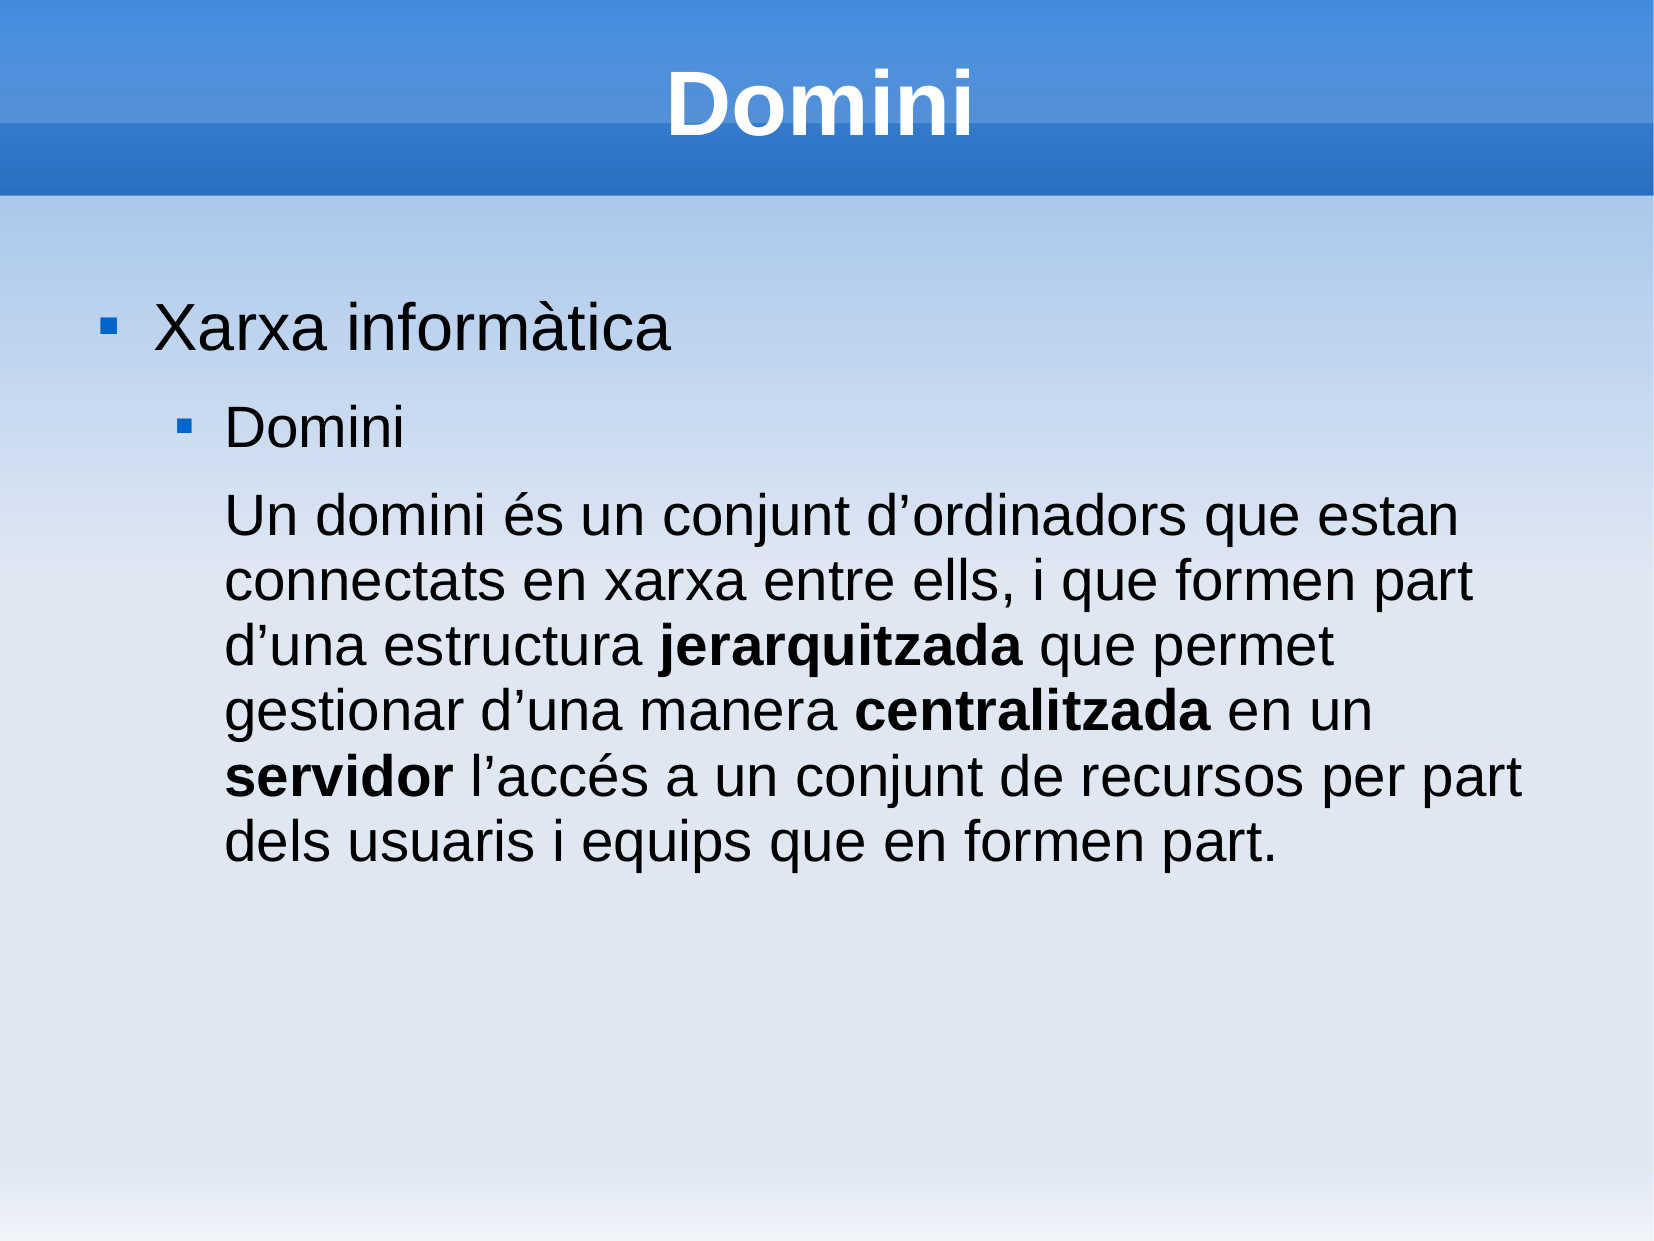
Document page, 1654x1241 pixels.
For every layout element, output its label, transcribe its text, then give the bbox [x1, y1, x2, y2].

list Xarxa informàtica Domini Un domini és un conjunt d’ordinadors que estan connectats en xarxa entre ells, i que formen part d’una estructura jerarquitzada que permet gestionar d’una manera centralitzada en un servidor l’accés a un conjunt de recursos per part dels usuaris i equips que en formen part. [82, 290, 1571, 1109]
title Domini [76, 0, 1565, 208]
picture [0, 0, 1654, 1241]
